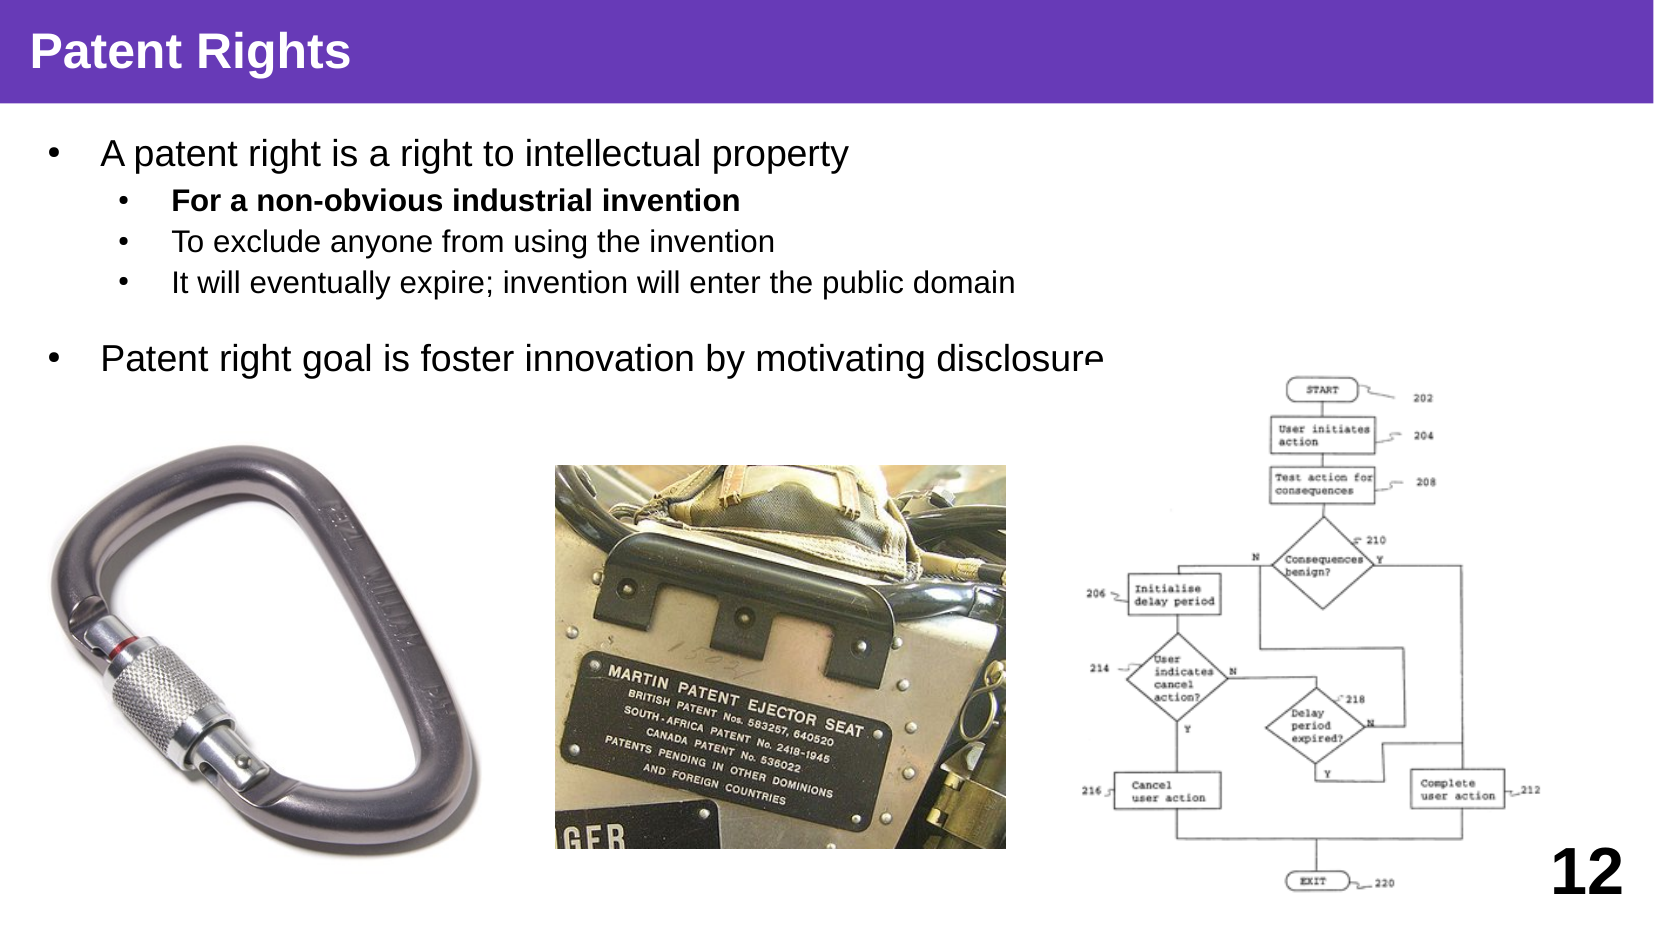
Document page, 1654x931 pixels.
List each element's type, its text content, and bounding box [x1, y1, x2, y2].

picture [39, 431, 490, 882]
picture [1078, 365, 1548, 902]
list A patent right is a right to intellectual property For a non-obvious industrial invention To exclude anyone from using the invention It will eventually expire; invention will enter the public domain Patent right goal is foster innovation by motivating disclosure [29, 132, 1625, 813]
picture [555, 465, 1006, 849]
title Patent Rights [0, 0, 1654, 104]
